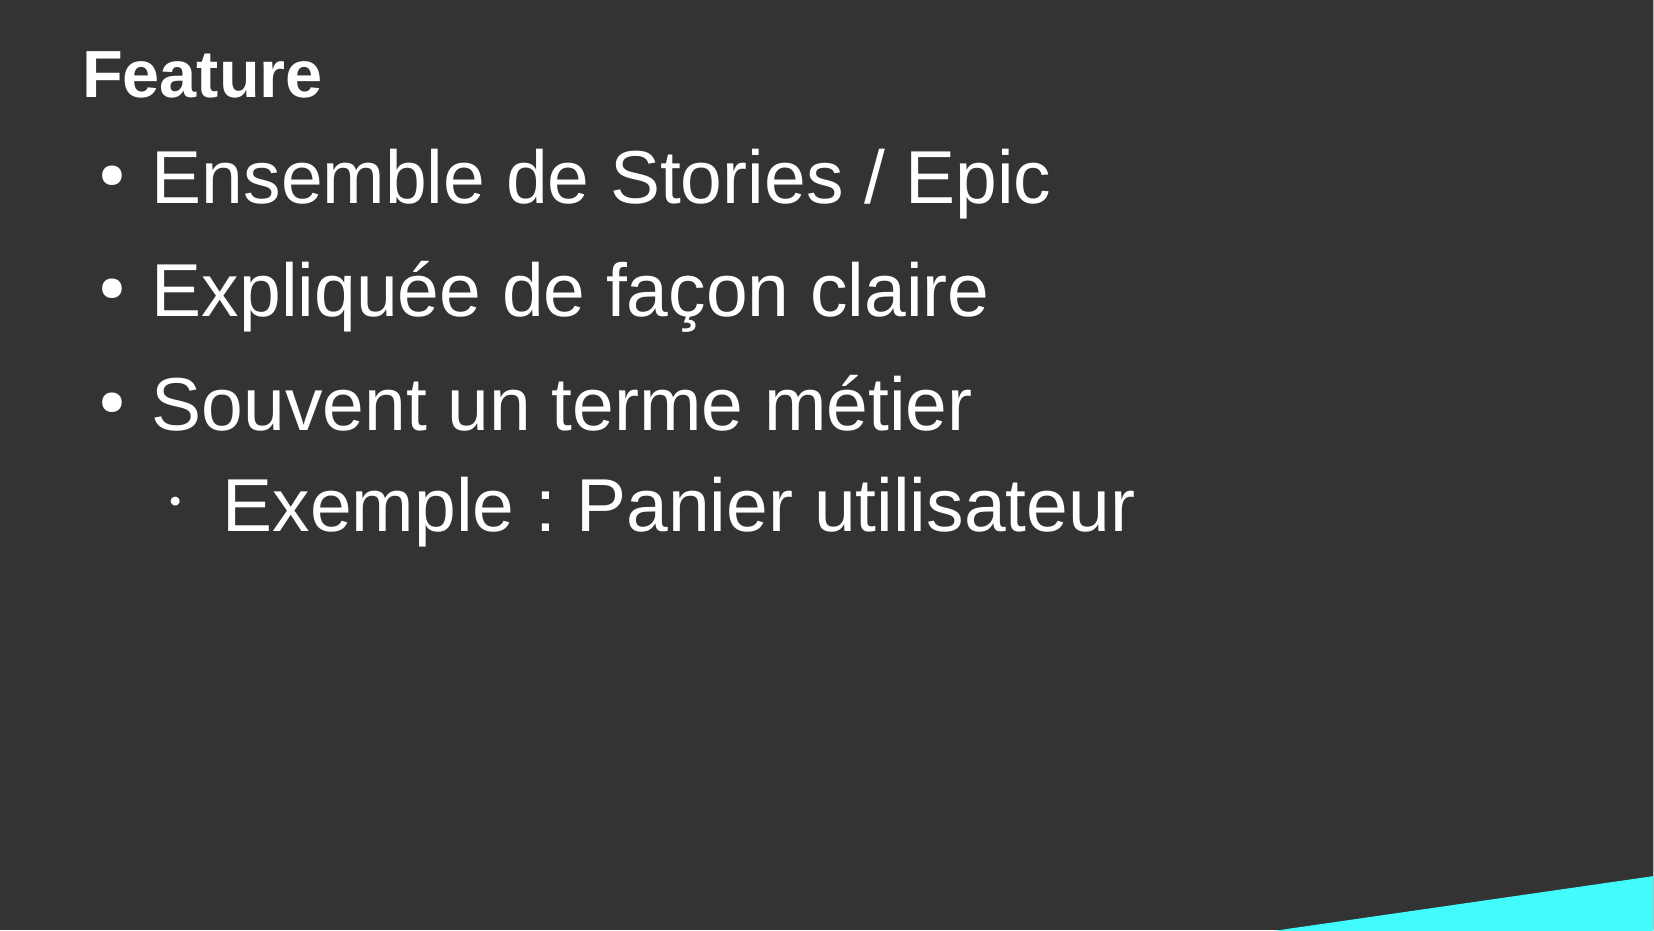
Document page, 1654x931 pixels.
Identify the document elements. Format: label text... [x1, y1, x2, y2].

text_box [1273, 876, 1654, 931]
title Feature [82, 37, 1571, 122]
list Ensemble de Stories / Epic Expliquée de façon claire Souvent un terme métier Exemple : Panier utilisateur [80, 135, 1620, 777]
